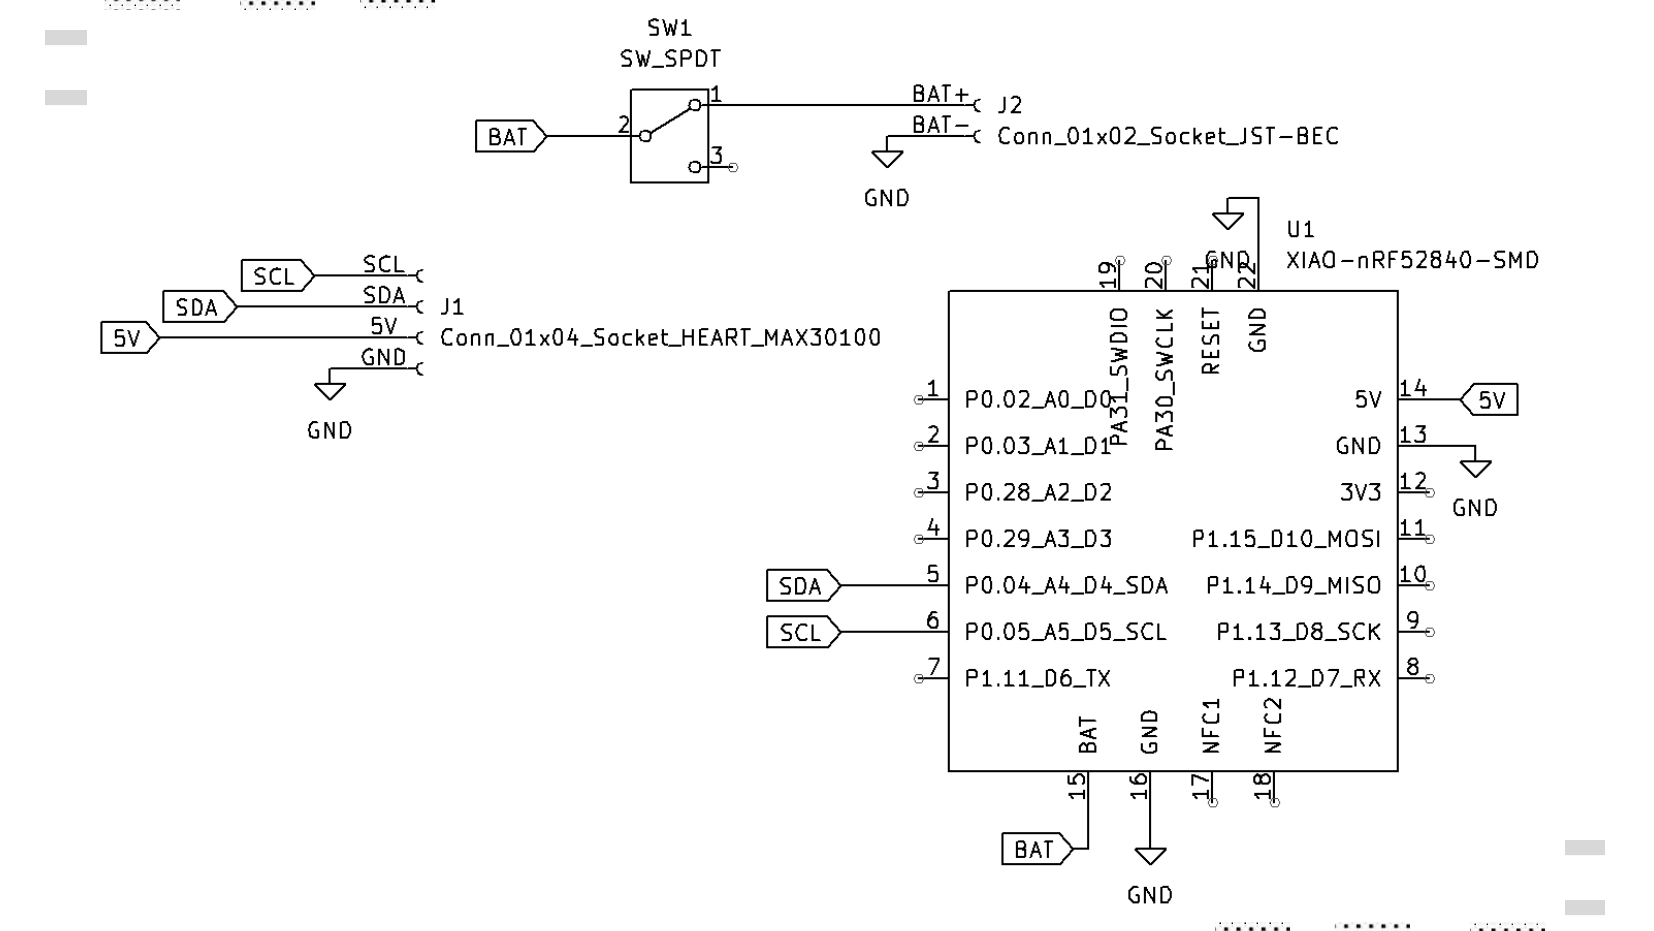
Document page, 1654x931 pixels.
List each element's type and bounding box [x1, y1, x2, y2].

picture [87, 0, 1565, 931]
